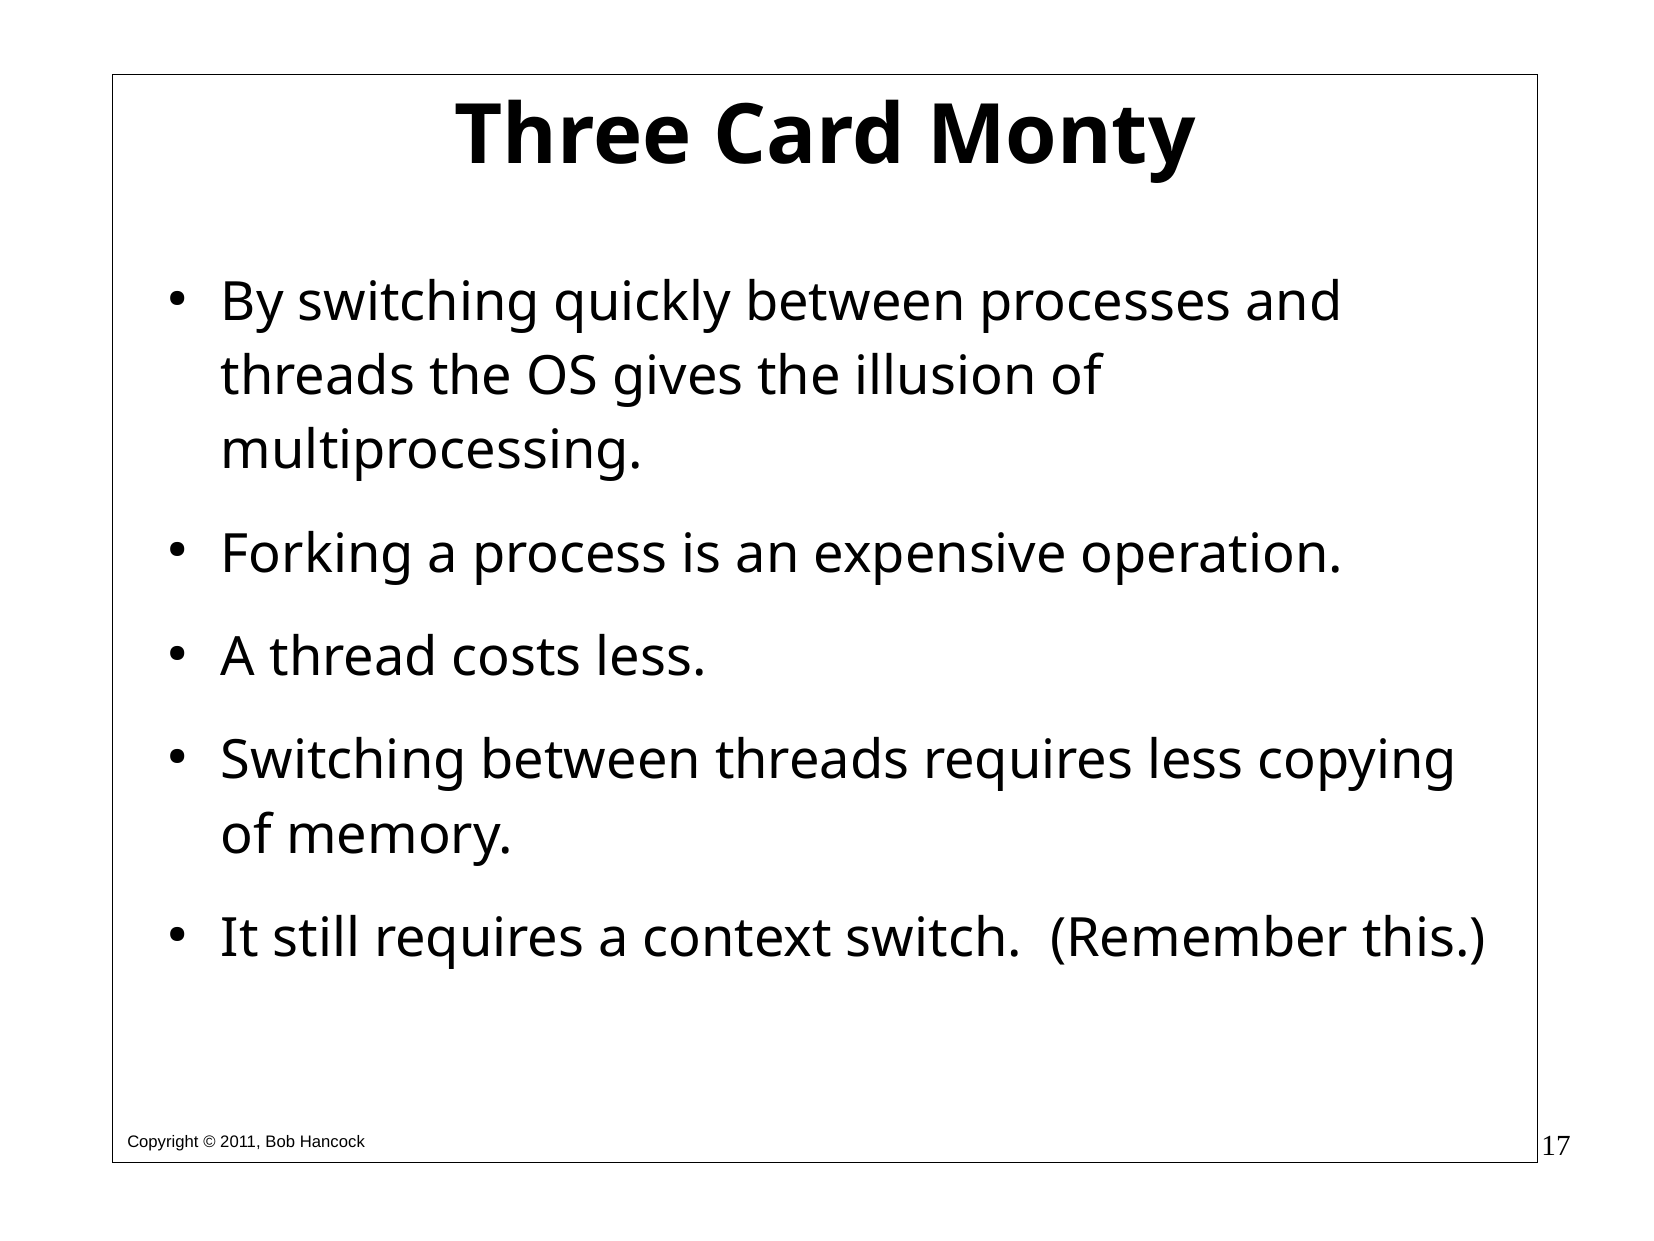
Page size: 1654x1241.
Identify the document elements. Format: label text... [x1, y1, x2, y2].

list By switching quickly between processes and threads the OS gives the illusion of multiprocessing. Forking a process is an expensive operation. A thread costs less. Switching between threads requires less copying of memory. It still requires a context switch. (Remember this.) [150, 262, 1501, 1126]
text_box Copyright © 2011, Bob Hancock [112, 1125, 381, 1159]
title Three Card Monty [112, 75, 1538, 188]
